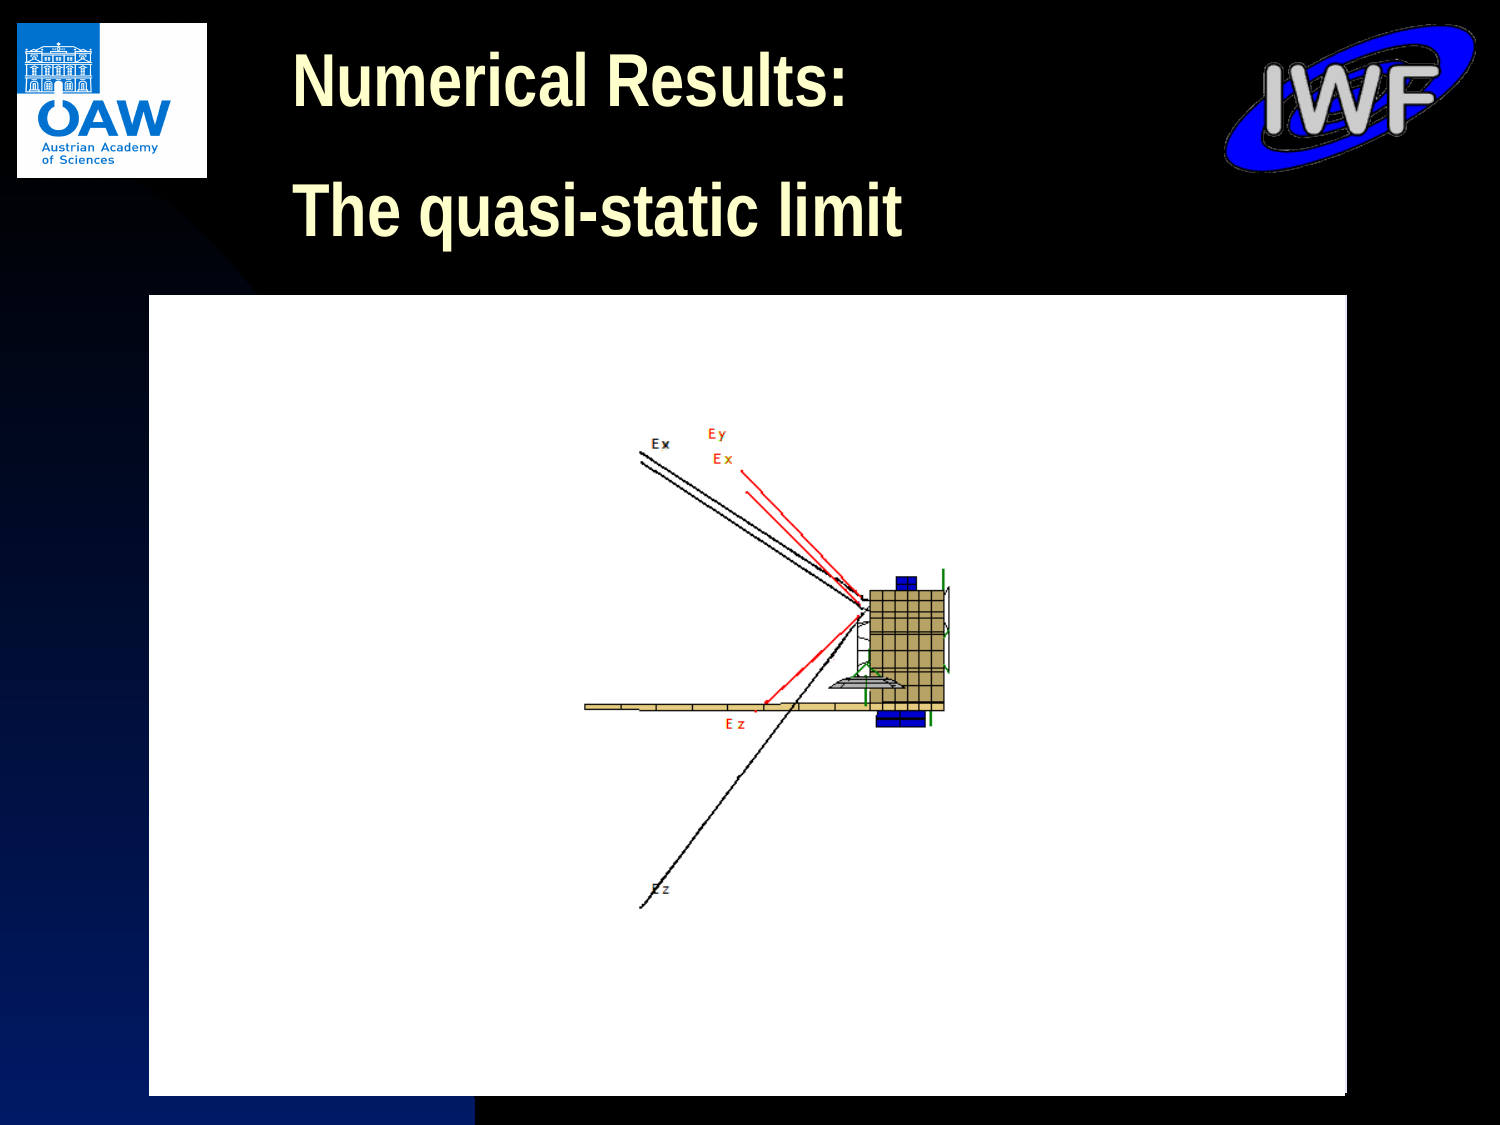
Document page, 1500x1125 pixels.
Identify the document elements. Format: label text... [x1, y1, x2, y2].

picture [1224, 24, 1476, 173]
title Numerical Results: The quasi-static limit [277, 8, 1465, 238]
picture [149, 295, 1347, 1096]
picture [17, 23, 207, 178]
